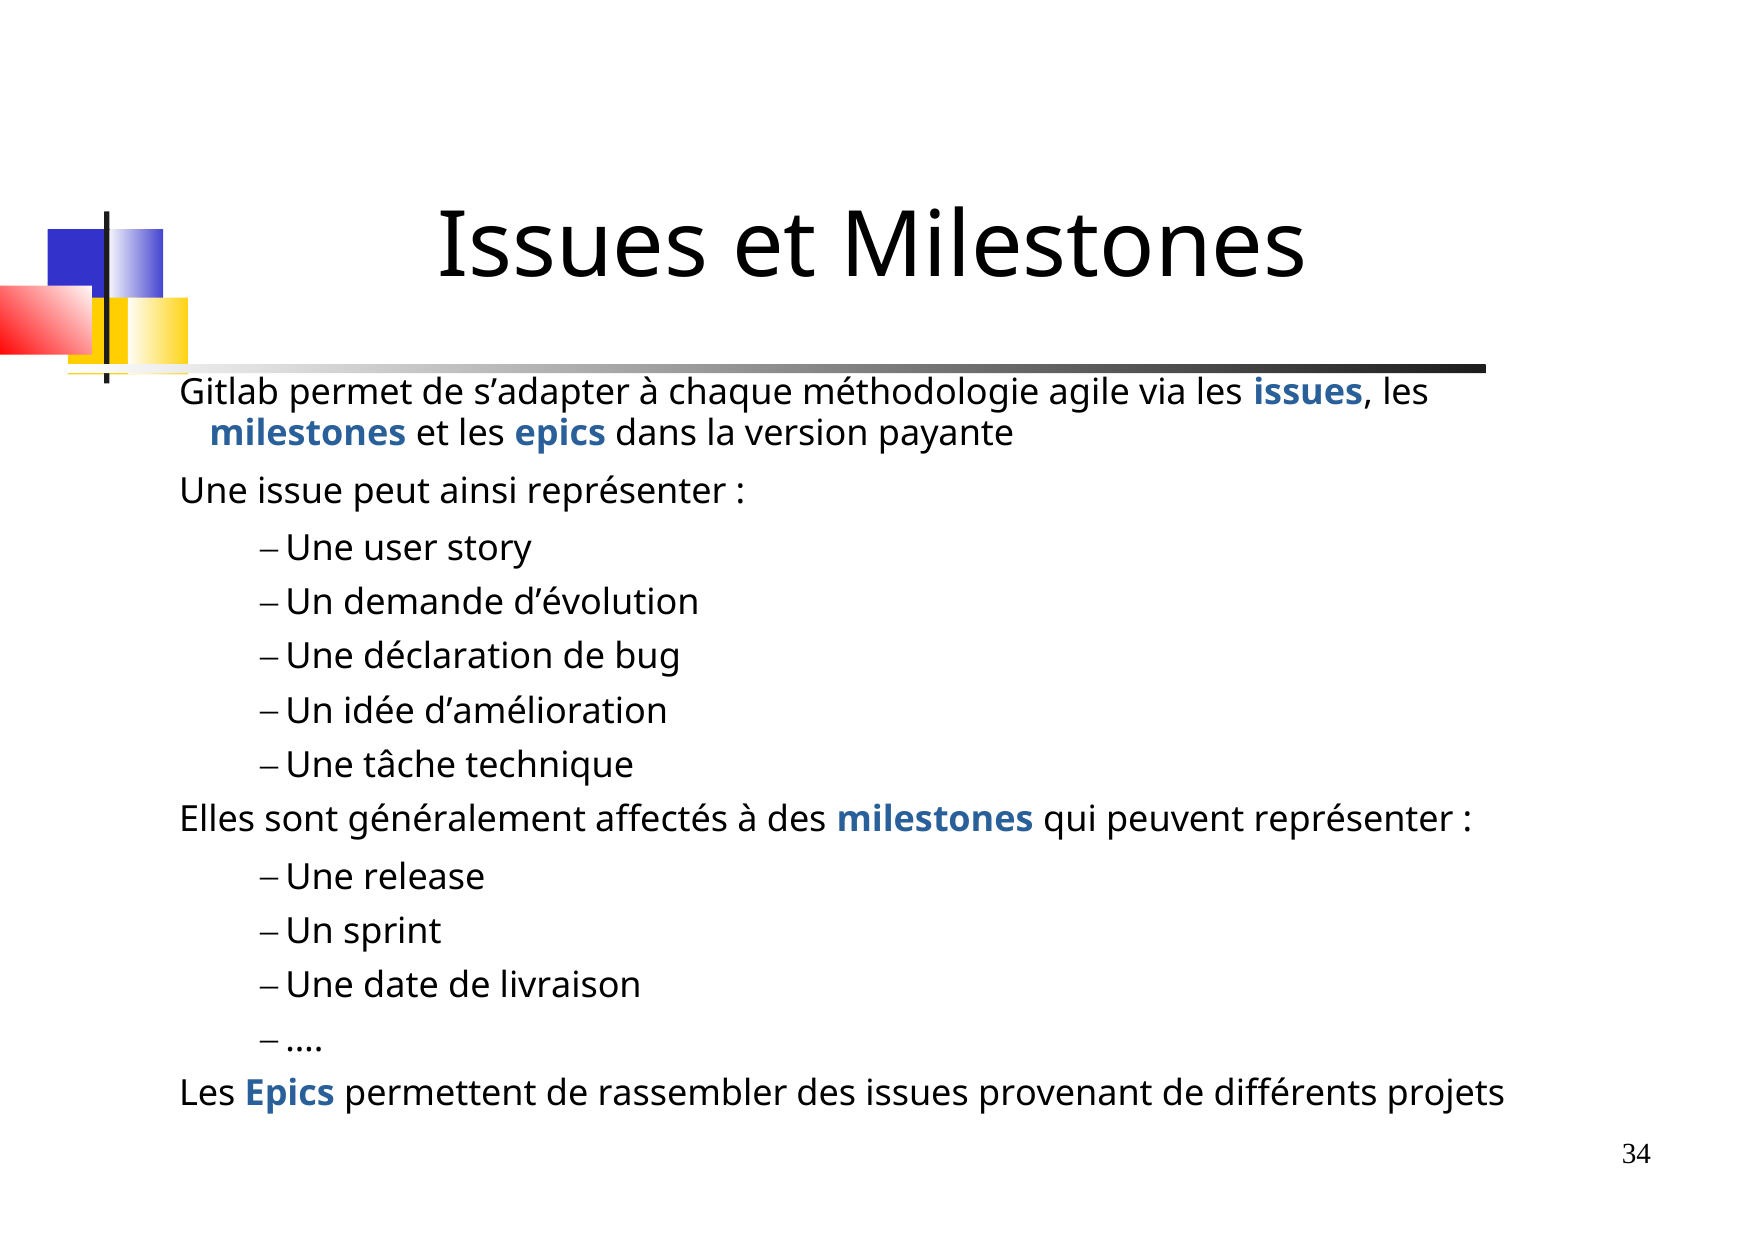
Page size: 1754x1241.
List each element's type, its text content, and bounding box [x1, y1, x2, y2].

title Issues et Milestones [179, 139, 1567, 351]
list Gitlab permet de s’adapter à chaque méthodologie agile via les issues, les milestones et les epics dans la version payante Une issue peut ainsi représenter : Une user story Un demande d’évolution Une déclaration de bug Un idée d’amélioration Une tâche technique Elles sont généralement affectés à des milestones qui peuvent représenter : Une release Un sprint Une date de livraison …. Les Epics permettent de rassembler des issues provenant de différents projets [177, 371, 1567, 1134]
